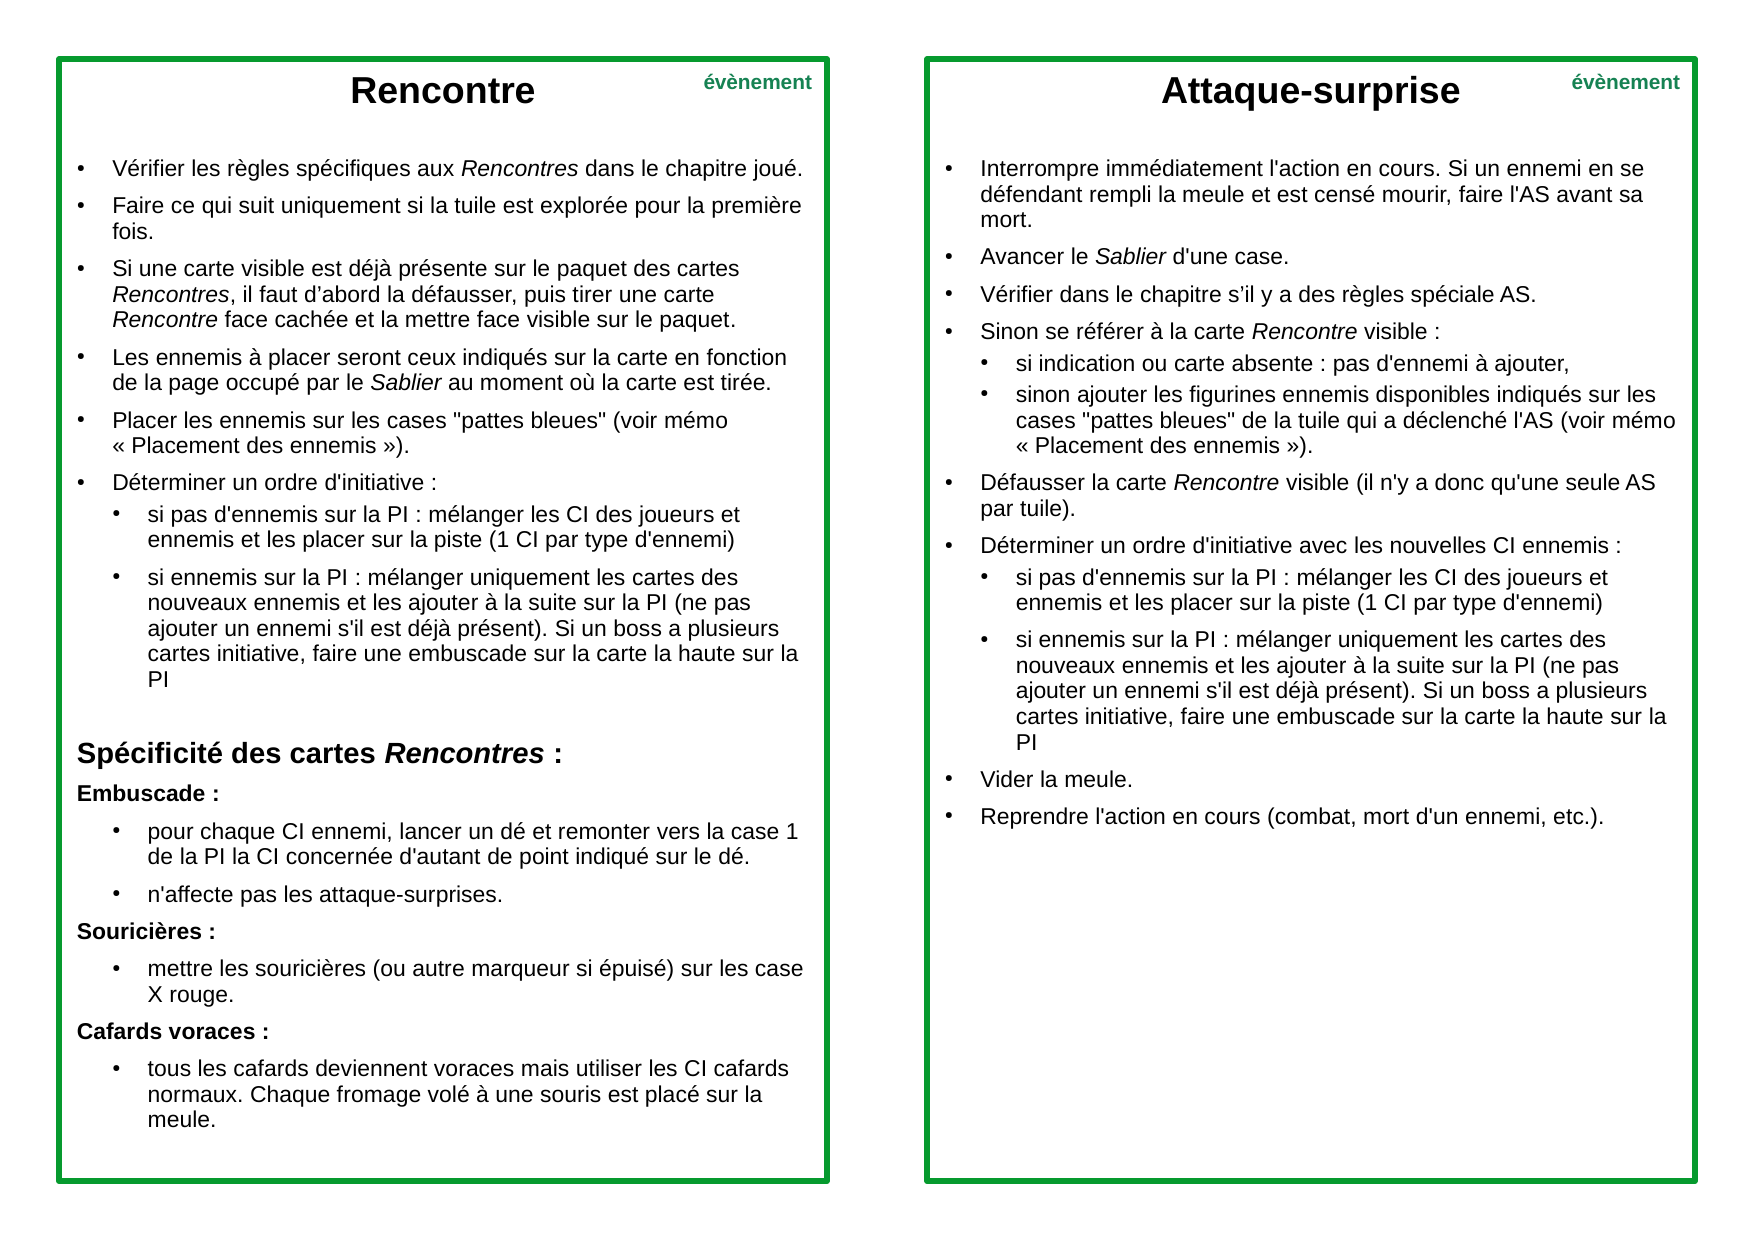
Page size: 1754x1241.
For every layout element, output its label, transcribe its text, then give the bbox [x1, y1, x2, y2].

text_box évènement [649, 59, 827, 107]
text_box Attaque-surprise Interrompre immédiatement l'action en cours. Si un ennemi en se défendant rempli la meule et est censé mourir, faire l'AS avant sa mort. Avancer le Sablier d'une case. Vérifier dans le chapitre s’il y a des règles spéciale AS. Sinon se référer à la carte Rencontre visible : si indication ou carte absente : pas d'ennemi à ajouter, sinon ajouter les figurines ennemis disponibles indiqués sur les cases "pattes bleues" de la tuile qui a déclenché l'AS (voir mémo « Placement des ennemis »). Défausser la carte Rencontre visible (il n'y a donc qu'une seule AS par tuile). Déterminer un ordre d'initiative avec les nouvelles CI ennemis : si pas d'ennemis sur la PI : mélanger les CI des joueurs et ennemis et les placer sur la piste (1 CI par type d'ennemi) si ennemis sur la PI : mélanger uniquement les cartes des nouveaux ennemis et les ajouter à la suite sur la PI (ne pas ajouter un ennemi s'il est déjà présent). Si un boss a plusieurs cartes initiative, faire une embuscade sur la carte la haute sur la PI Vider la meule. Reprendre l'action en cours (combat, mort d'un ennemi, etc.). [927, 59, 1695, 1182]
text_box évènement [1517, 59, 1695, 107]
text_box Rencontre Vérifier les règles spécifiques aux Rencontres dans le chapitre joué. Faire ce qui suit uniquement si la tuile est explorée pour la première fois. Si une carte visible est déjà présente sur le paquet des cartes Rencontres, il faut d’abord la défausser, puis tirer une carte Rencontre face cachée et la mettre face visible sur le paquet. Les ennemis à placer seront ceux indiqués sur la carte en fonction de la page occupé par le Sablier au moment où la carte est tirée. Placer les ennemis sur les cases "pattes bleues" (voir mémo « Placement des ennemis »). Déterminer un ordre d'initiative : si pas d'ennemis sur la PI : mélanger les CI des joueurs et ennemis et les placer sur la piste (1 CI par type d'ennemi) si ennemis sur la PI : mélanger uniquement les cartes des nouveaux ennemis et les ajouter à la suite sur la PI (ne pas ajouter un ennemi s'il est déjà présent). Si un boss a plusieurs cartes initiative, faire une embuscade sur la carte la haute sur la PI Spécificité des cartes Rencontres : Embuscade : pour chaque CI ennemi, lancer un dé et remonter vers la case 1 de la PI la CI concernée d'autant de point indiqué sur le dé. n'affecte pas les attaque-surprises. Souricières : mettre les souricières (ou autre marqueur si épuisé) sur les case X rouge. Cafards voraces : tous les cafards deviennent voraces mais utiliser les CI cafards normaux. Chaque fromage volé à une souris est placé sur la meule. [59, 59, 827, 1182]
